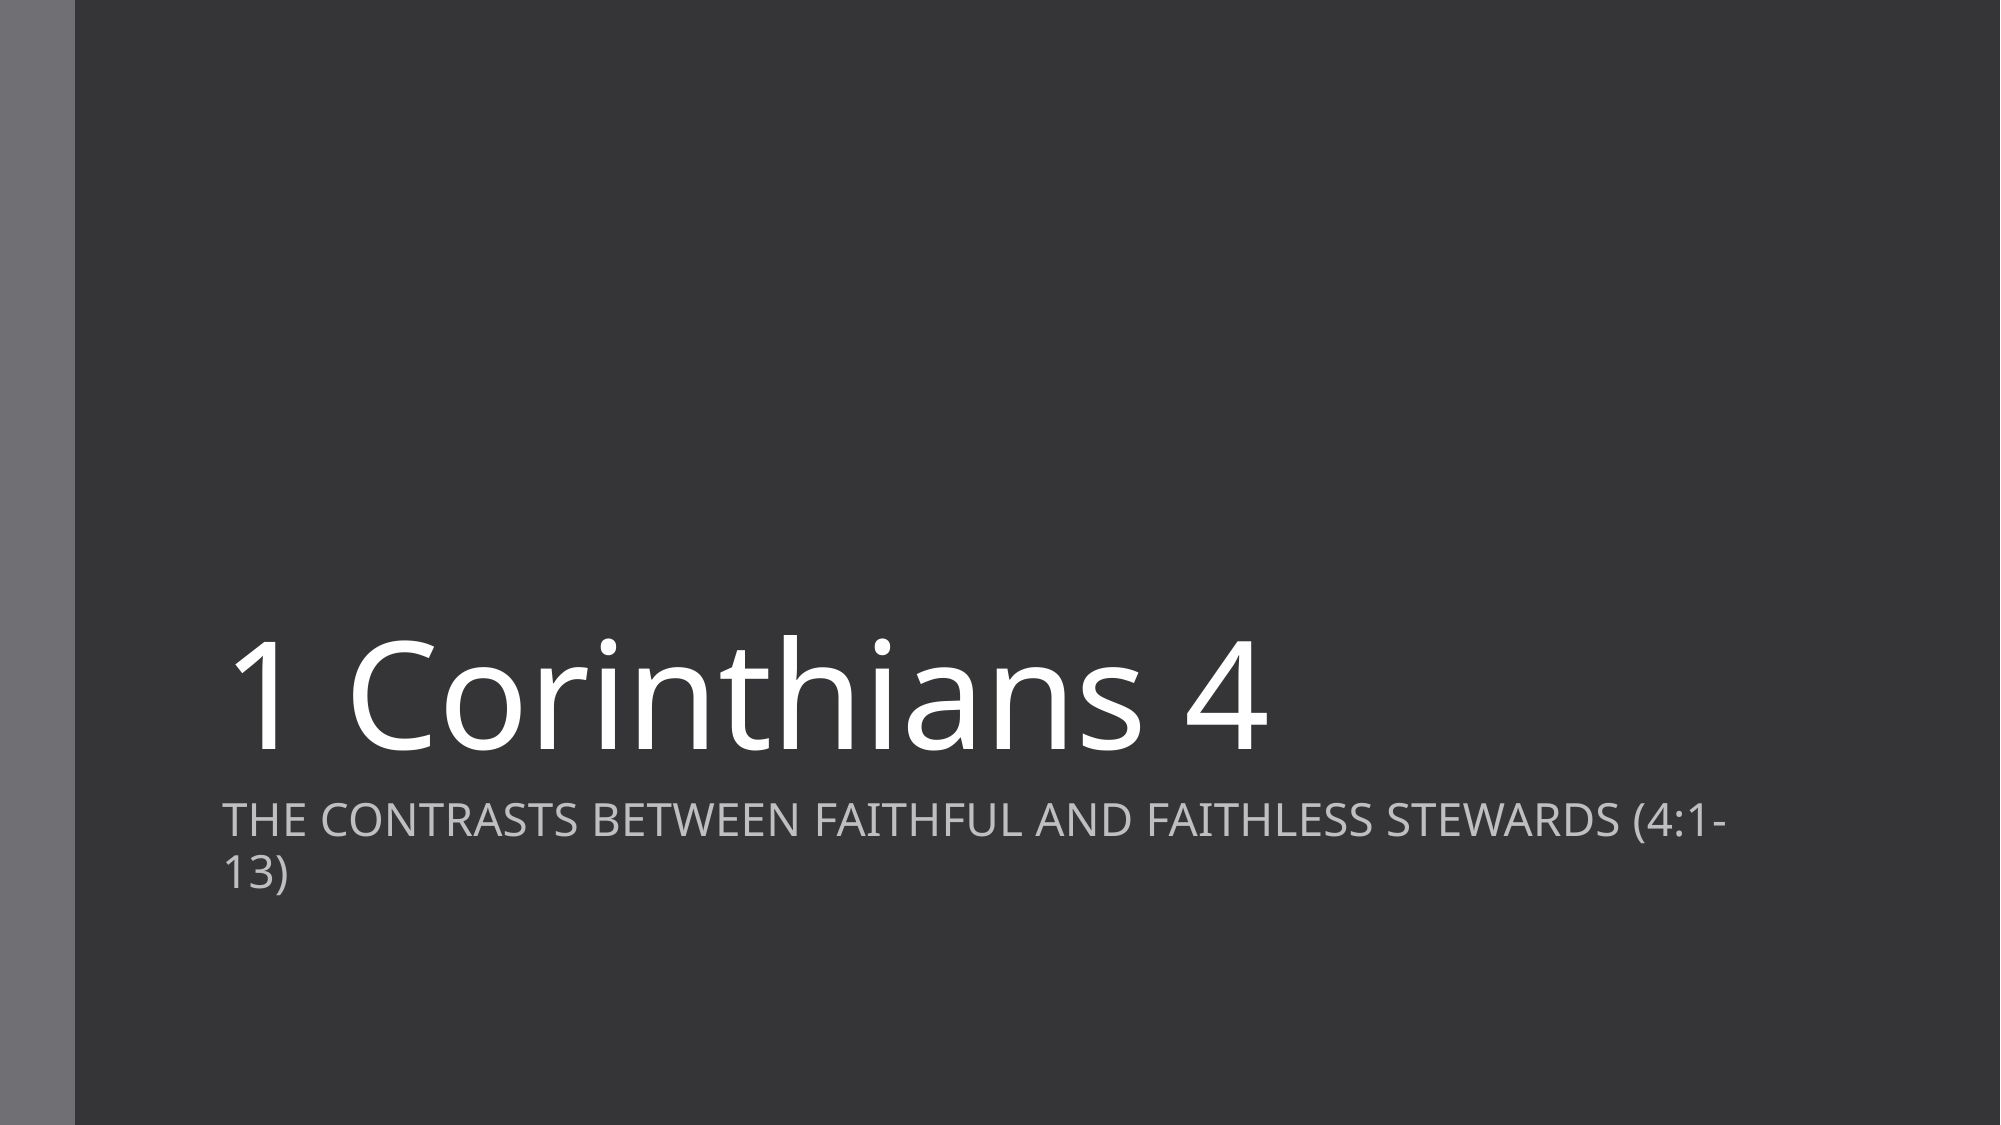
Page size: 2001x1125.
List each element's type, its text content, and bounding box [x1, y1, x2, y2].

title 1 Corinthians 4 [206, 124, 1752, 787]
subtitle THE CONTRASTS BETWEEN FAITHFUL AND FAITHLESS STEWARDS (4:1-13) [206, 787, 1752, 1066]
